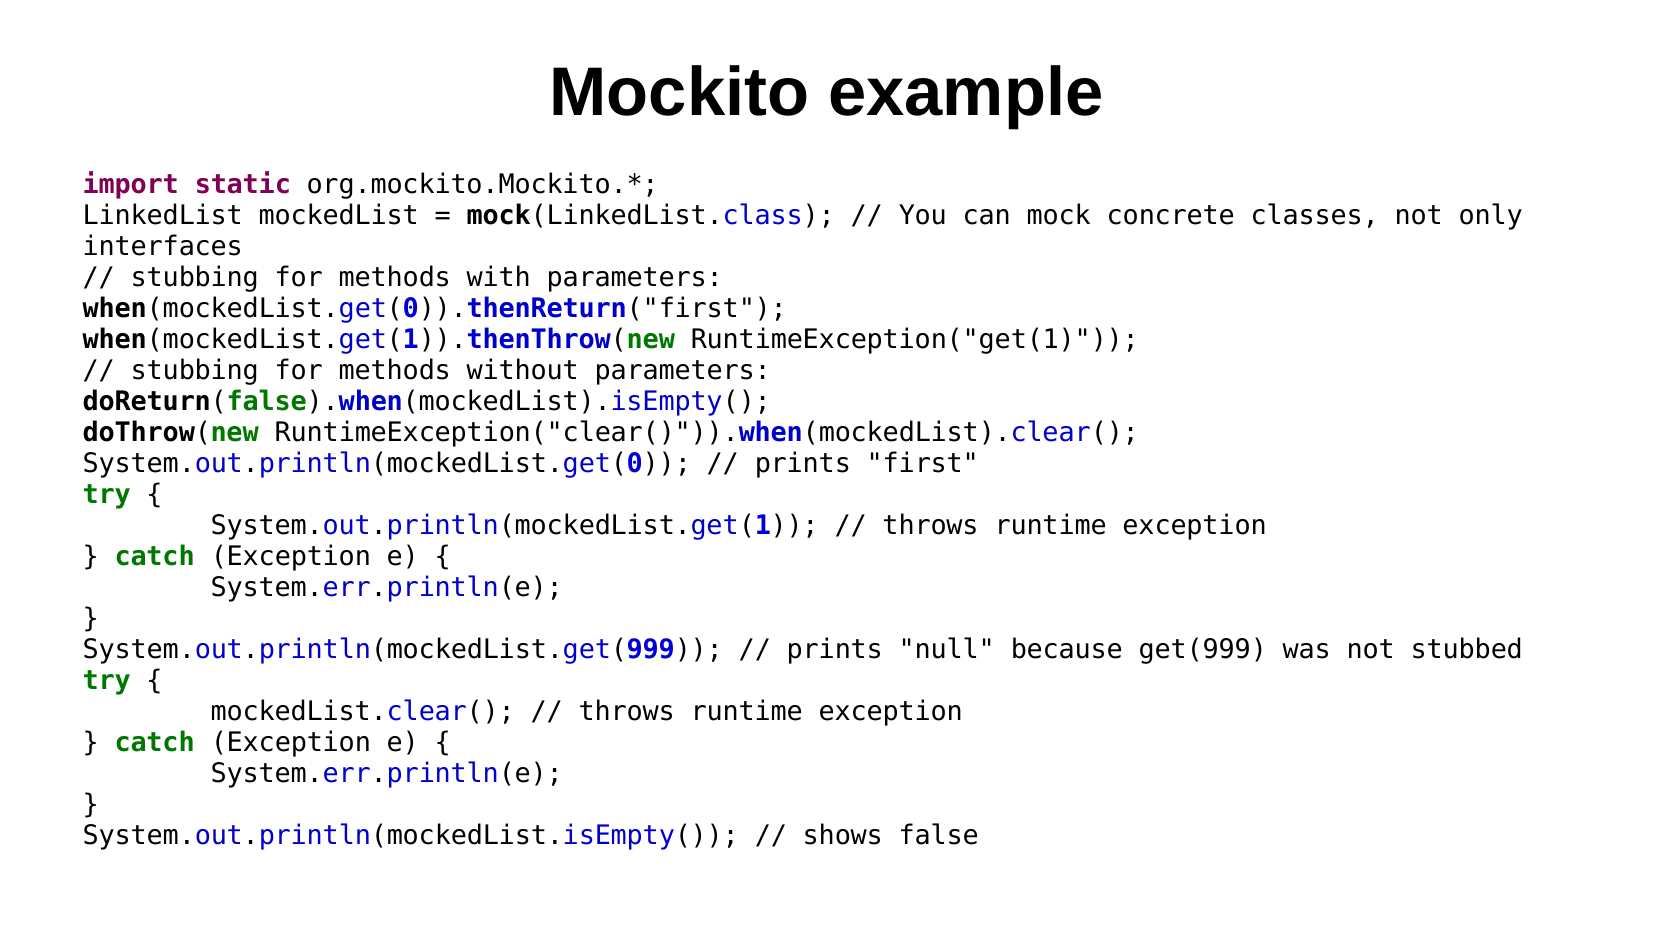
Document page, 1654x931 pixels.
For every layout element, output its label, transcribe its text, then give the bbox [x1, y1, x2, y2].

list import static org.mockito.Mockito.*; LinkedList mockedList = mock(LinkedList.class); // You can mock concrete classes, not only interfaces // stubbing for methods with parameters: when(mockedList.get(0)).thenReturn("first"); when(mockedList.get(1)).thenThrow(new RuntimeException("get(1)")); // stubbing for methods without parameters: doReturn(false).when(mockedList).isEmpty(); doThrow(new RuntimeException("clear()")).when(mockedList).clear(); System.out.println(mockedList.get(0)); // prints "first" try { System.out.println(mockedList.get(1)); // throws runtime exception } catch (Exception e) { System.err.println(e); } System.out.println(mockedList.get(999)); // prints "null" because get(999) was not stubbed try { mockedList.clear(); // throws runtime exception } catch (Exception e) { System.err.println(e); } System.out.println(mockedList.isEmpty()); // shows false [82, 168, 1538, 889]
title Mockito example [82, 37, 1571, 147]
